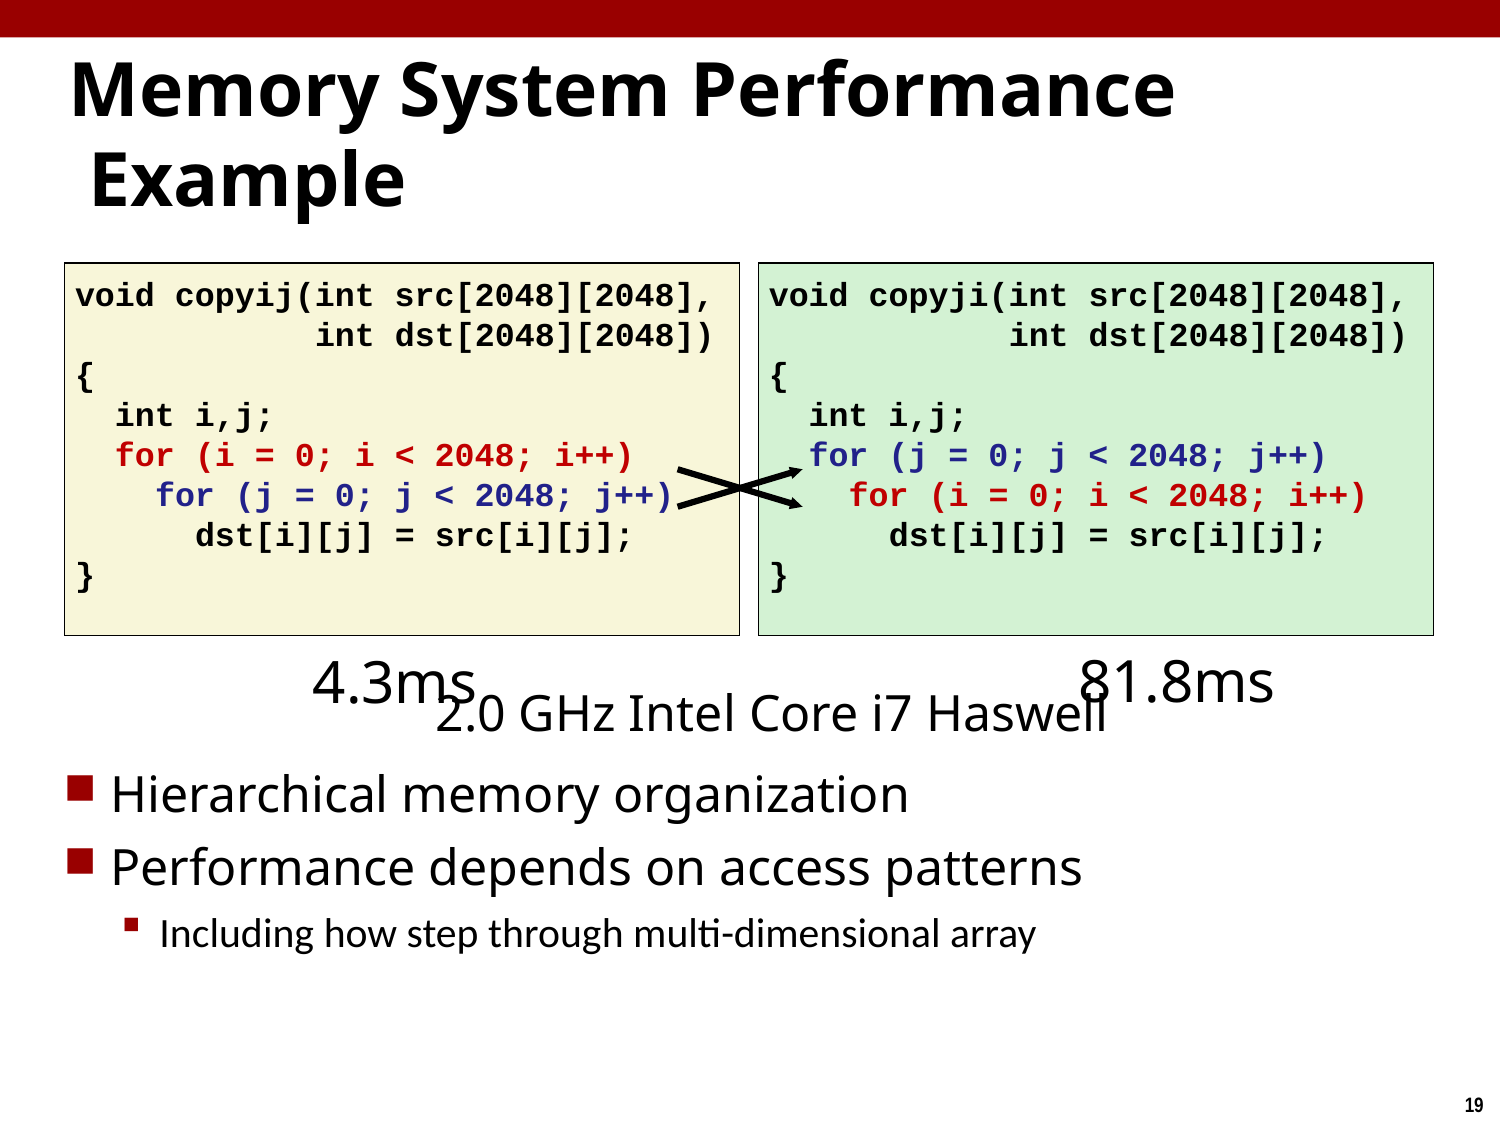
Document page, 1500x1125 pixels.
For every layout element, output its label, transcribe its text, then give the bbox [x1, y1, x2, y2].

text_box void copyji(int src[2048][2048], int dst[2048][2048]) { int i,j; for (j = 0; j < 2048; j++) for (i = 0; i < 2048; i++) dst[i][j] = src[i][j]; } [758, 263, 1434, 636]
text_box void copyij(int src[2048][2048], int dst[2048][2048]) { int i,j; for (i = 0; i < 2048; i++) for (j = 0; j < 2048; j++) dst[i][j] = src[i][j]; } [64, 263, 740, 636]
list Hierarchical memory organization Performance depends on access patterns Including how step through multi-dimensional array [62, 756, 1438, 1121]
text_box 4.3ms [297, 637, 493, 723]
text_box 81.8ms [1071, 637, 1283, 721]
text_box 2.0 GHz Intel Core i7 Haswell [429, 674, 1116, 748]
title Memory System Performance Example [62, 41, 1438, 221]
text_box 81.8ms [1087, 664, 1102, 674]
